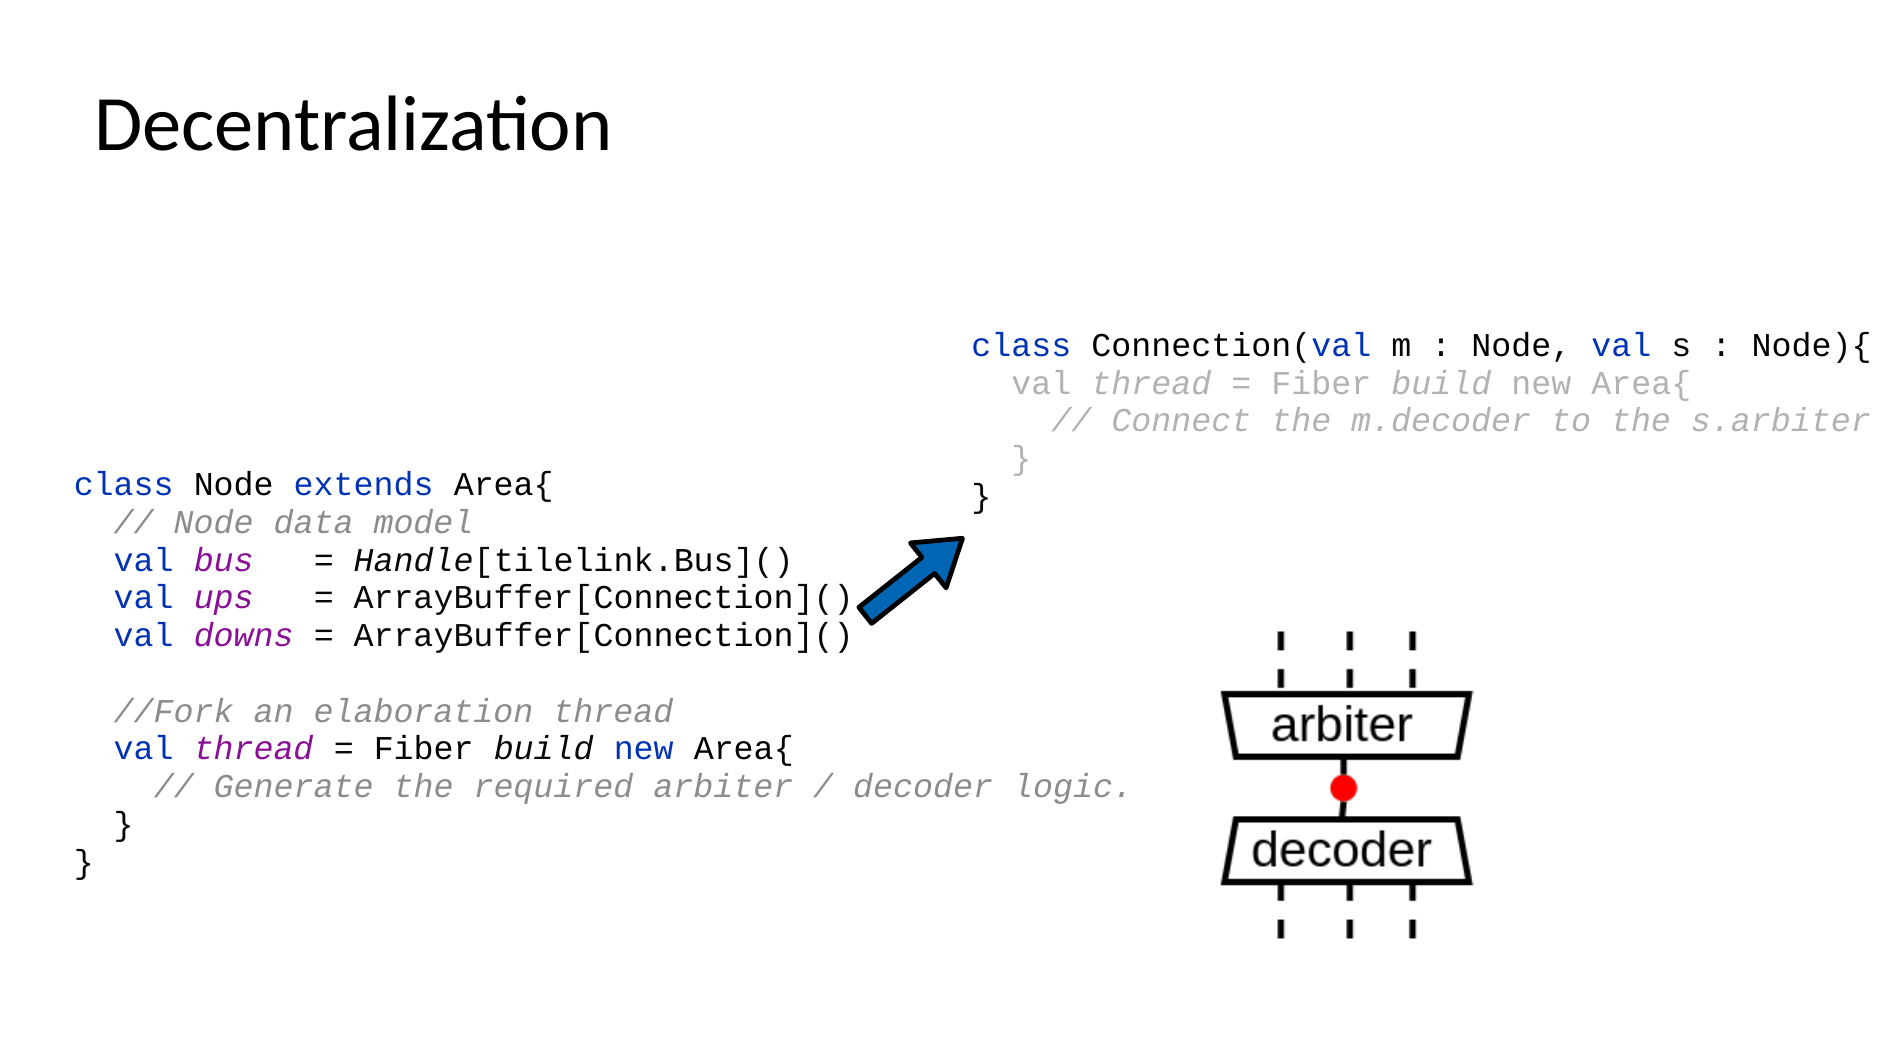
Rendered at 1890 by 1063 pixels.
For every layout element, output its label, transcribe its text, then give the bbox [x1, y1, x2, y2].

picture [1157, 566, 1621, 1017]
text_box [858, 538, 963, 624]
title Decentralization [94, 42, 1796, 220]
text_box class Connection(val m : Node, val s : Node){ val thread = Fiber build new Area{ // Connect the m.decoder to the s.arbiter } } [956, 283, 1890, 555]
text_box class Node extends Area{ // Node data model val bus = Handle[tilelink.Bus]() val ups = ArrayBuffer[Connection]() val downs = ArrayBuffer[Connection]() //Fork an elaboration thread val thread = Fiber build new Area{ // Generate the required arbiter / decoder logic. } } [59, 460, 1229, 1042]
